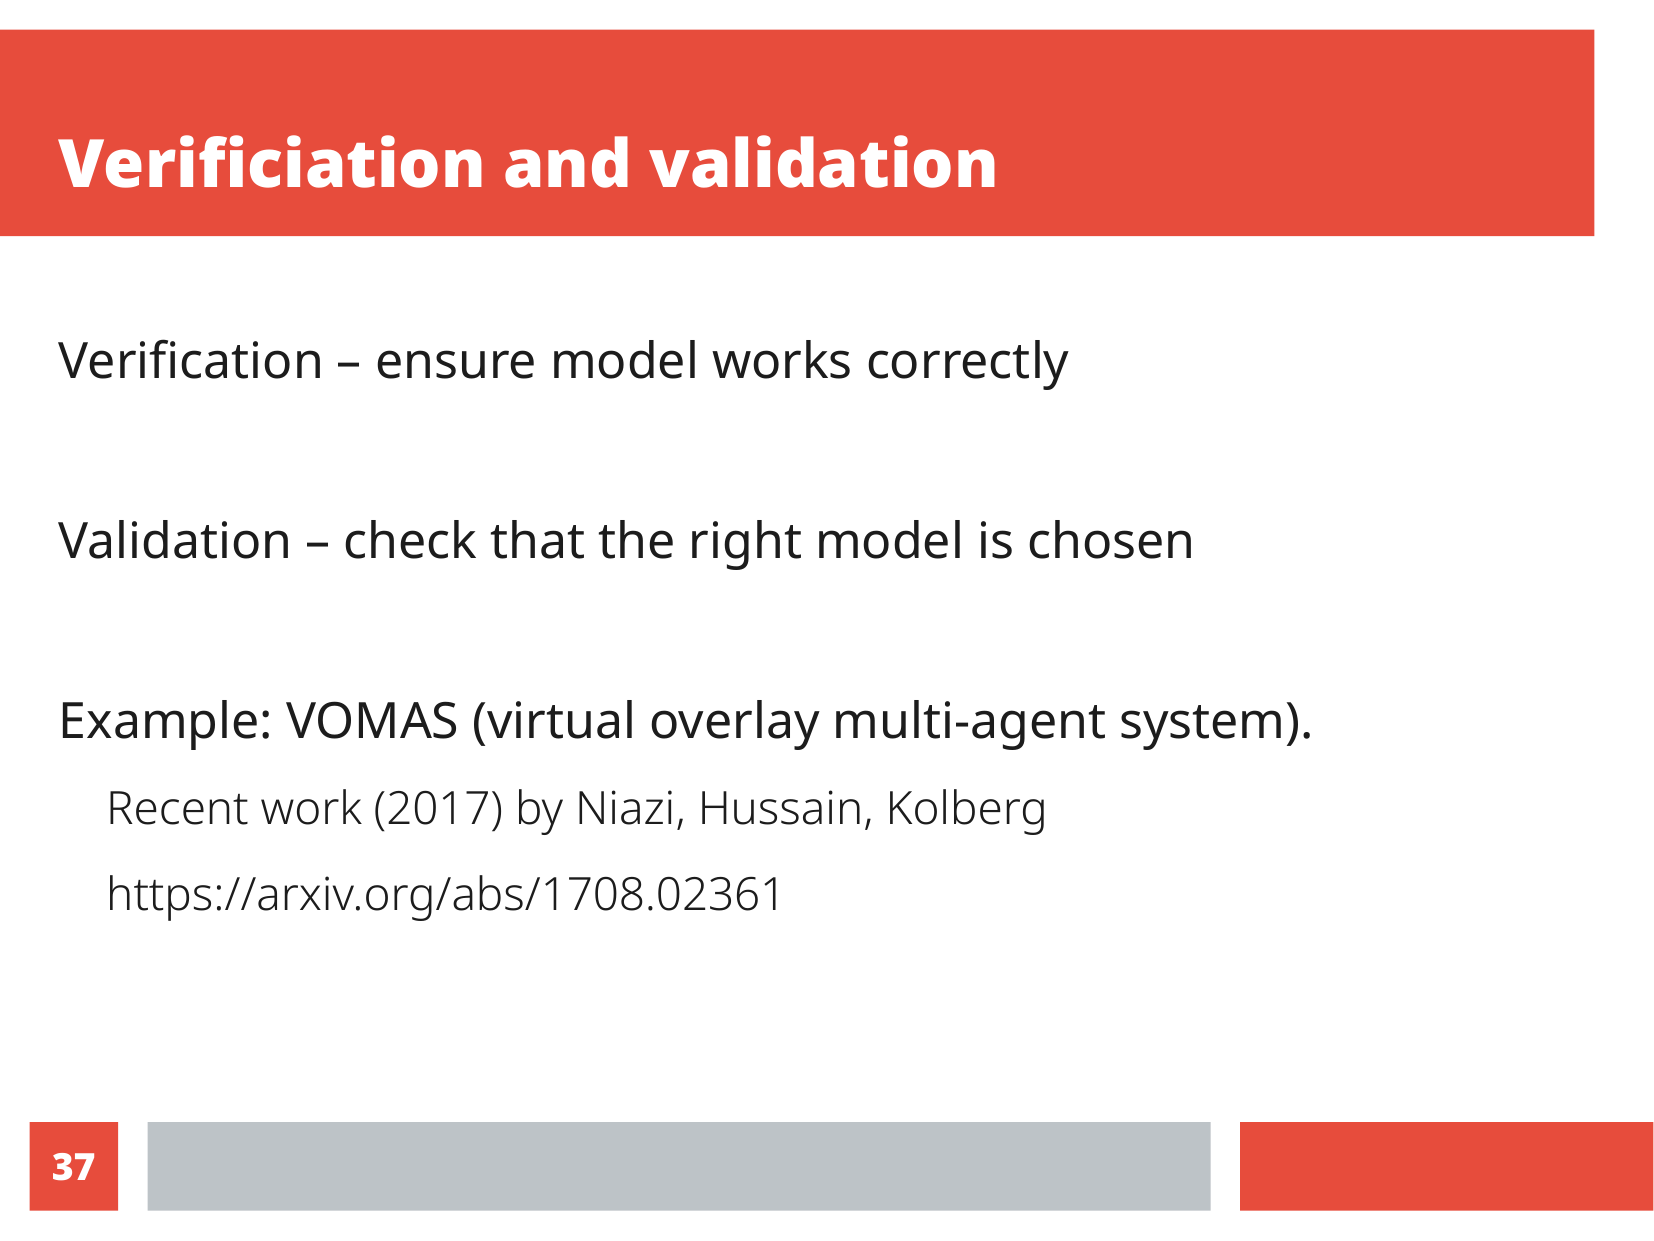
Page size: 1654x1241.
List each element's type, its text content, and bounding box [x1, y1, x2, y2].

title Verificiation and validation [59, 59, 1595, 207]
list Verification – ensure model works correctly Validation – check that the right model is chosen Example: VOMAS (virtual overlay multi-agent system). Recent work (2017) by Niazi, Hussain, Kolberg https://arxiv.org/abs/1708.02361 [59, 324, 1565, 1093]
